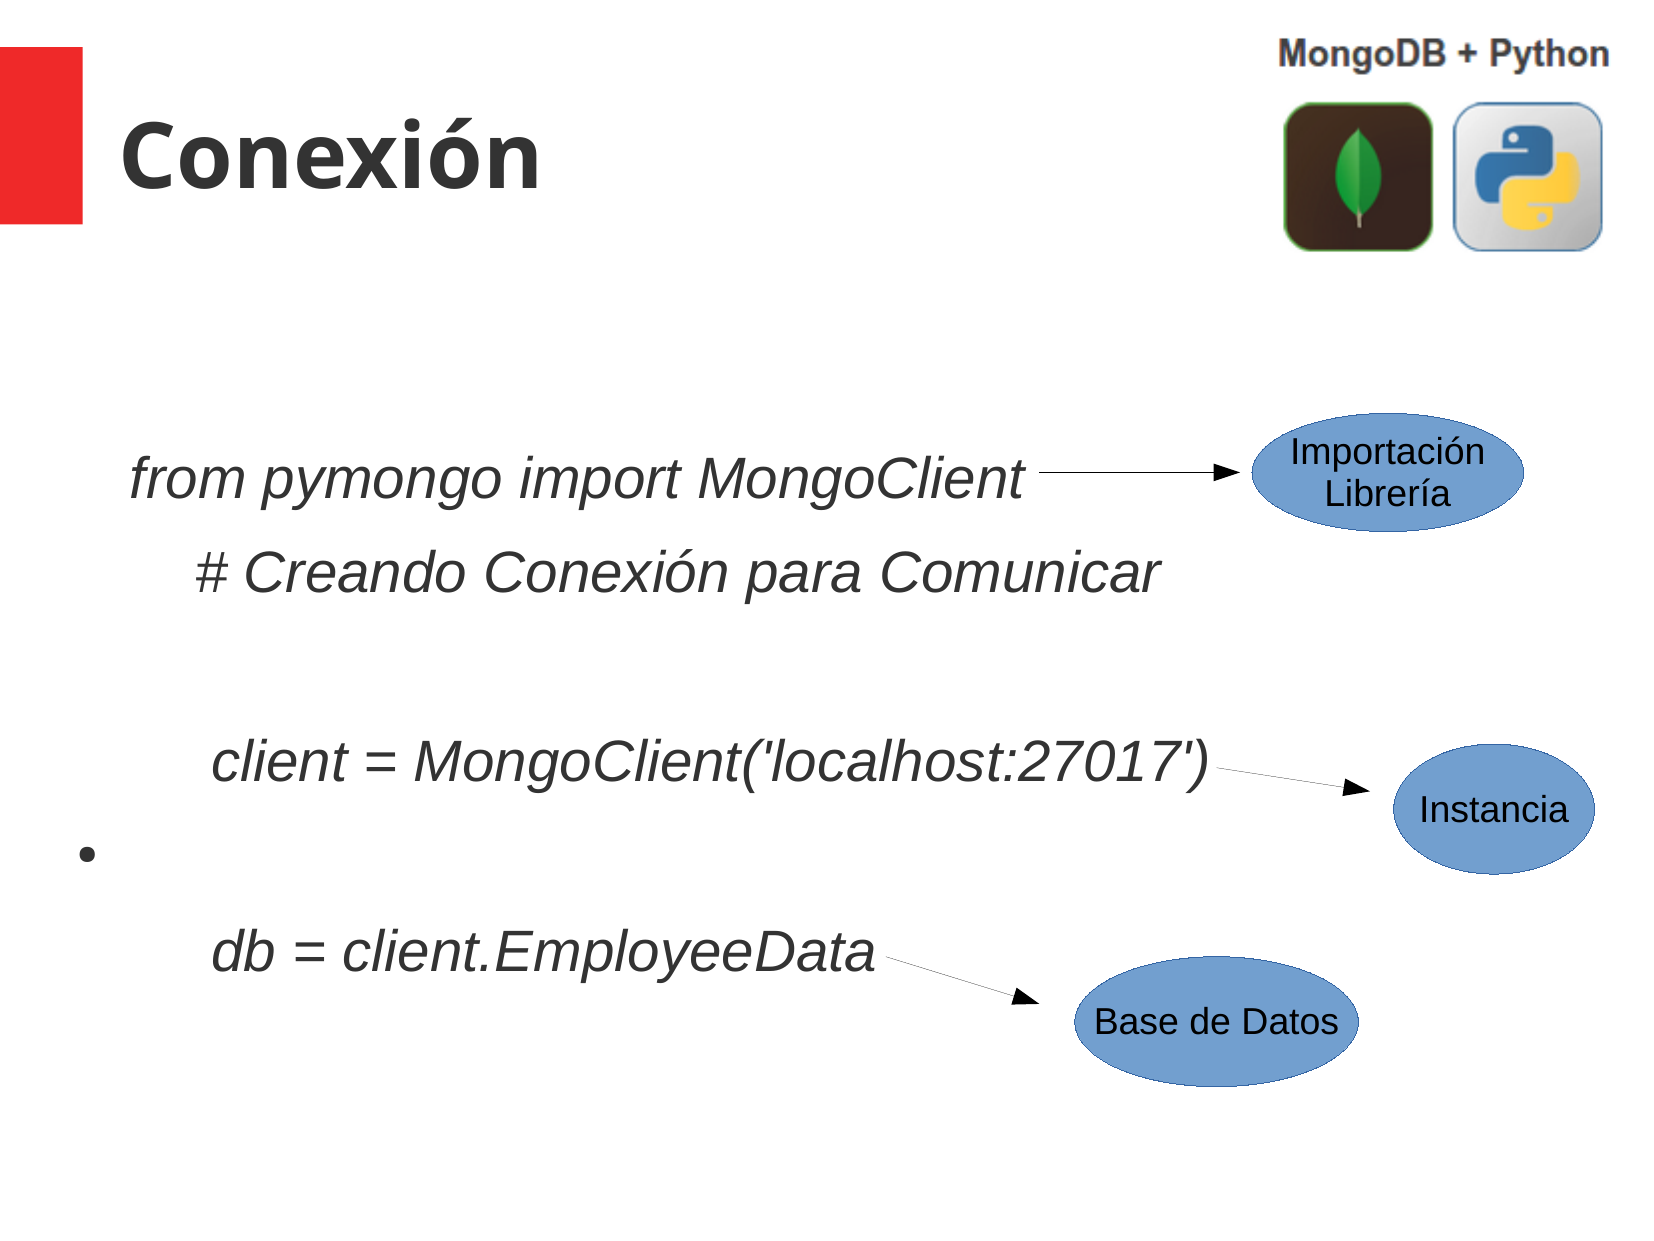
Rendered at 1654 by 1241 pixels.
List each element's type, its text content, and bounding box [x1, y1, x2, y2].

text_box Instancia [1393, 744, 1595, 875]
picture [1266, 23, 1619, 260]
list from pymongo import MongoClient # Creando Conexión para Comunicar client = MongoClient('localhost:27017') db = client.EmployeeData [59, 256, 1477, 1047]
text_box Importación Librería [1251, 413, 1524, 532]
title Conexión [118, 49, 1266, 256]
text_box Base de Datos [1074, 956, 1359, 1087]
